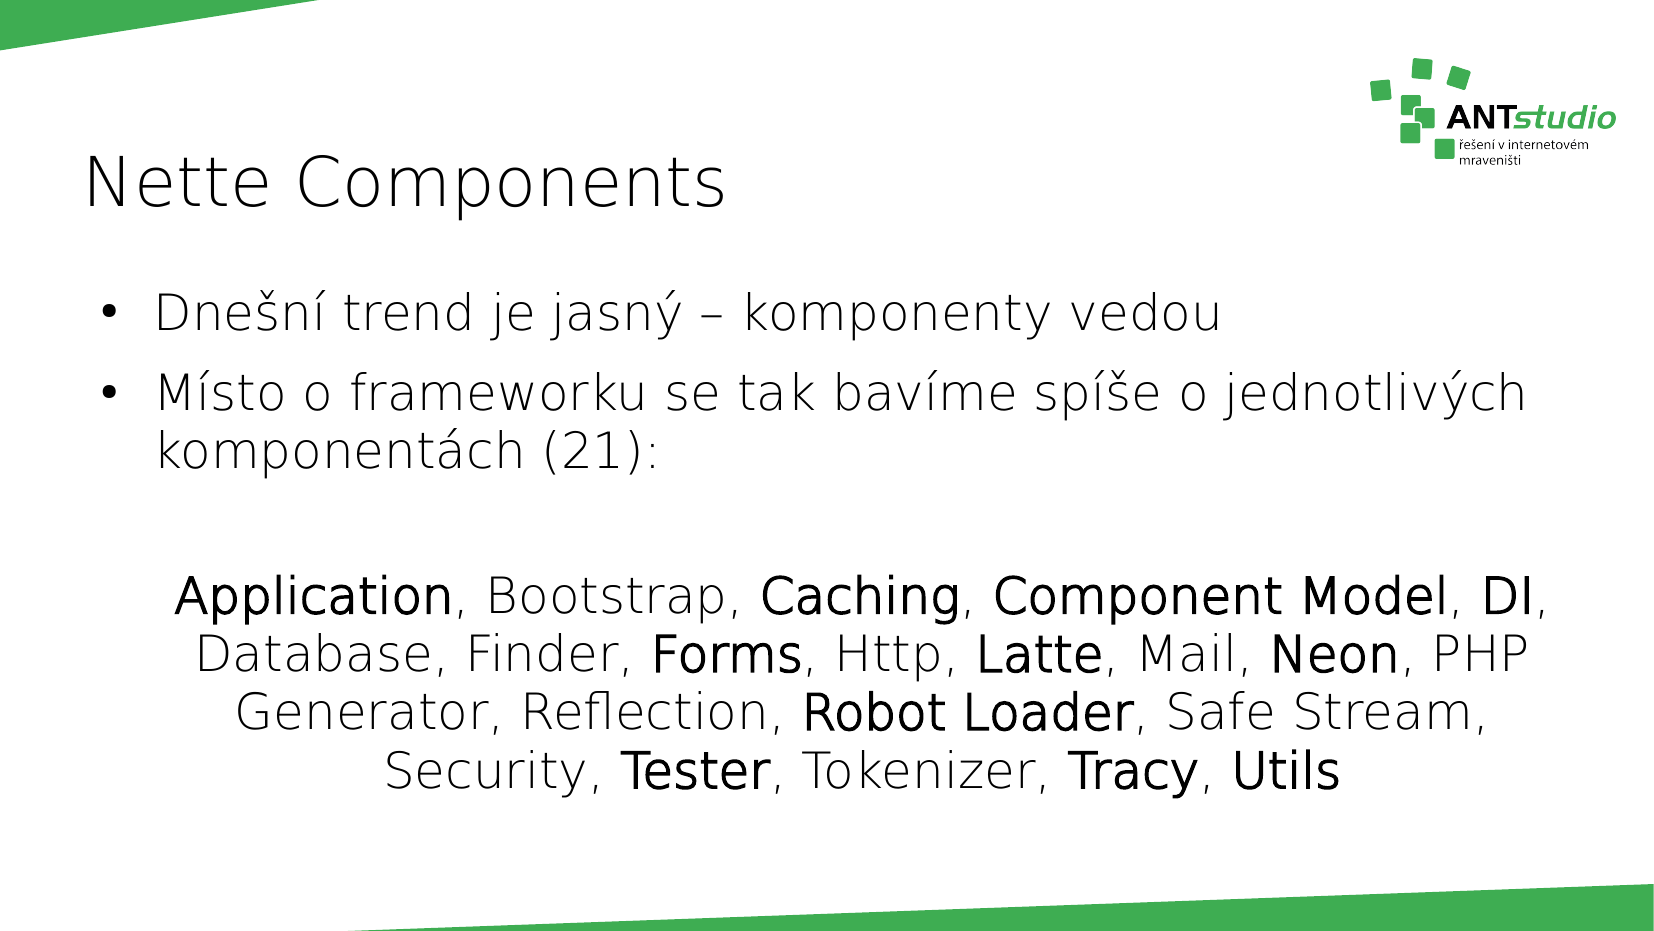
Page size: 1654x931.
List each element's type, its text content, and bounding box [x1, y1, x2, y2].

title Nette Components [82, 104, 1571, 260]
list Application, Bootstrap, Caching, Component Model, DI, Database, Finder, Forms, Http, Latte, Mail, Neon, PHP Generator, Reflection, Robot Loader, Safe Stream, Security, Tester, Tokenizer, Tracy, Utils [82, 566, 1571, 863]
list Dnešní trend je jasný – komponenty vedou Místo o frameworku se tak bavíme spíše o jednotlivých komponentách (21): [82, 283, 1571, 520]
picture [1370, 58, 1616, 165]
